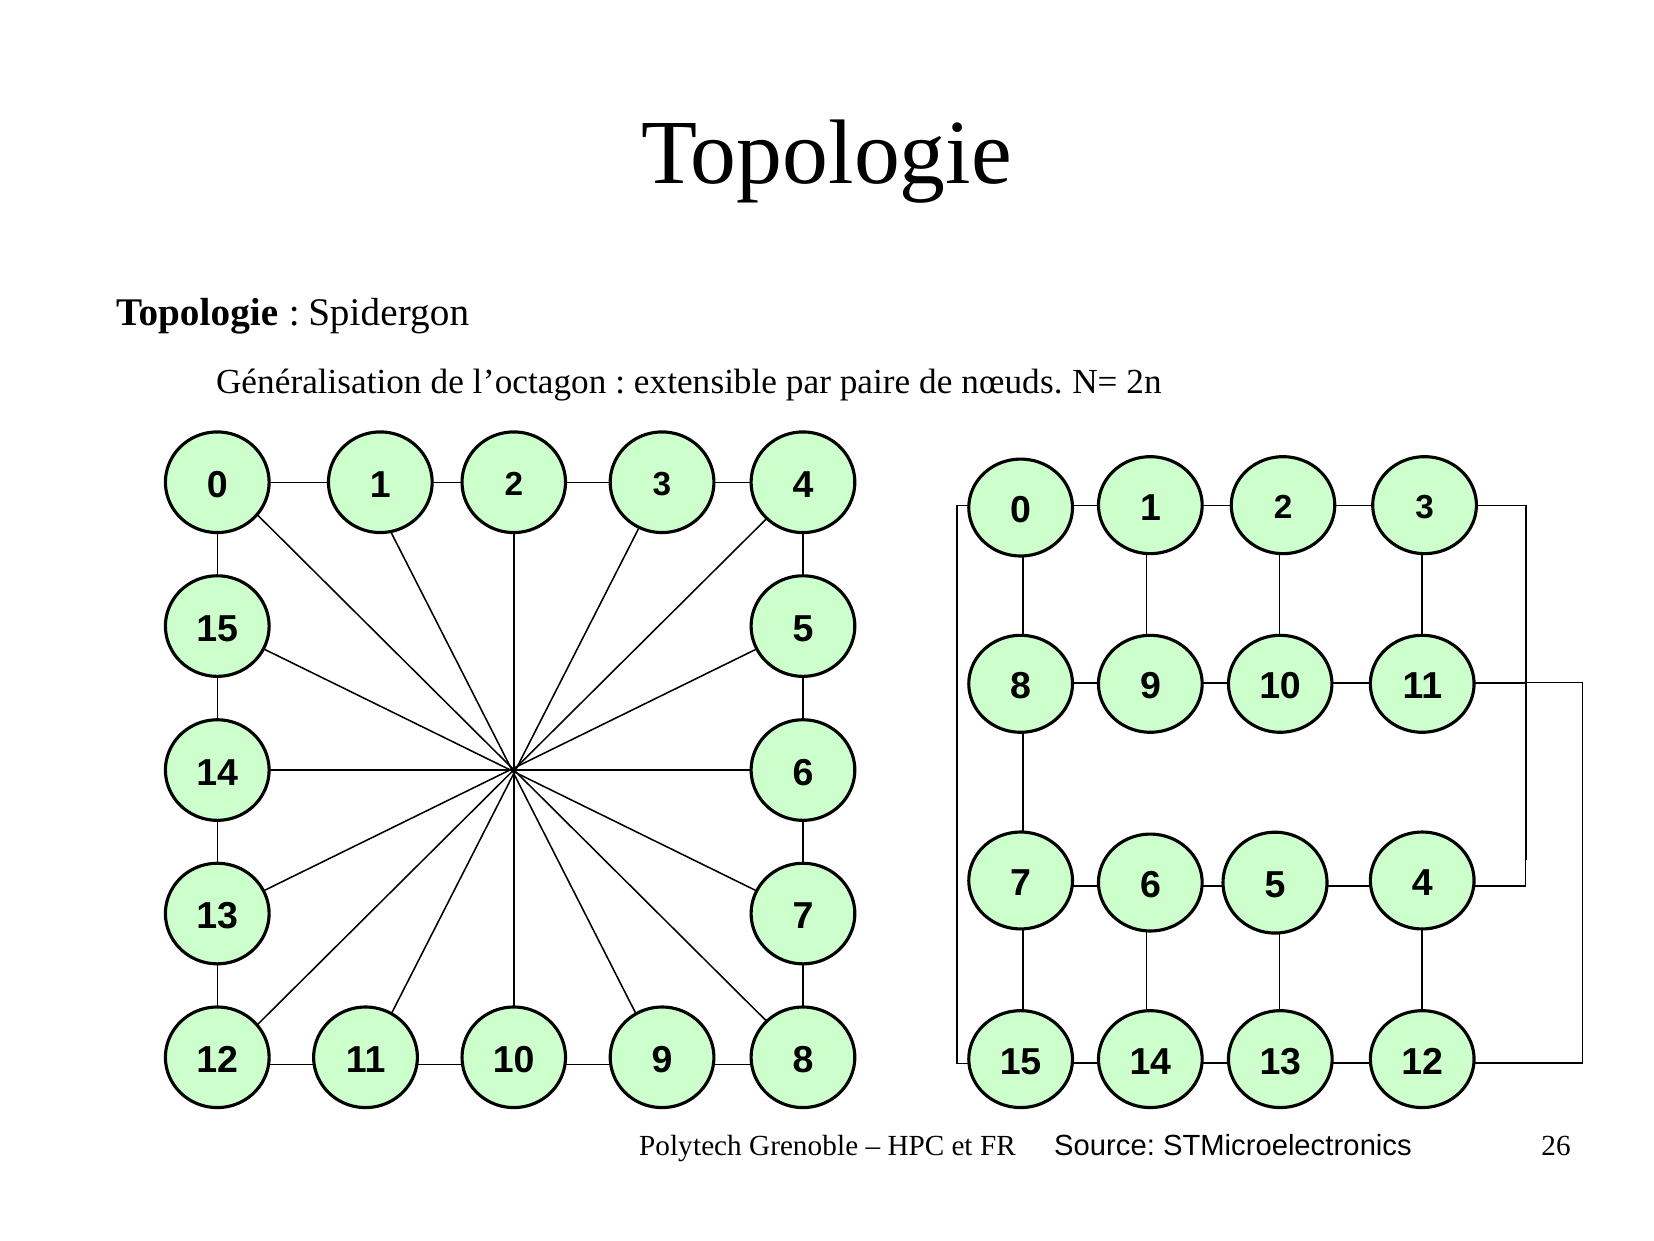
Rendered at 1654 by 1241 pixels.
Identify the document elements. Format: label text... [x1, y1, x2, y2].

text_box 6 [1098, 834, 1203, 932]
text_box 5 [1223, 832, 1328, 934]
text_box 3 [1372, 456, 1477, 554]
text_box 11 [313, 1007, 418, 1108]
text_box 9 [610, 1007, 714, 1108]
text_box 5 [751, 575, 855, 677]
text_box 15 [968, 1010, 1073, 1108]
text_box 7 [751, 863, 855, 964]
text_box [956, 505, 1526, 1064]
text_box 4 [1370, 832, 1475, 929]
text_box 6 [751, 719, 855, 821]
text_box 13 [165, 863, 270, 964]
text_box 8 [968, 635, 1073, 733]
text_box 0 [968, 459, 1073, 557]
text_box 10 [462, 1007, 566, 1108]
text_box 1 [328, 431, 433, 533]
text_box Source: STMicroelectronics [1039, 1118, 1428, 1170]
text_box 12 [1370, 1010, 1475, 1108]
list Topologie : Spidergon Généralisation de l’octagon : extensible par paire de nœuds. N= 2n [82, 290, 1595, 402]
text_box 2 [1231, 456, 1335, 554]
text_box 15 [165, 575, 270, 677]
text_box 2 [462, 431, 566, 533]
text_box 8 [751, 1007, 855, 1108]
text_box 14 [165, 719, 270, 821]
title Topologie [82, 49, 1571, 257]
text_box 4 [751, 431, 855, 533]
text_box 7 [968, 832, 1073, 929]
text_box 10 [1228, 635, 1332, 733]
text_box 13 [1228, 1010, 1333, 1108]
text_box 0 [165, 431, 270, 533]
text_box 11 [1370, 635, 1475, 733]
text_box 14 [1098, 1010, 1203, 1108]
text_box 9 [1098, 635, 1203, 733]
text_box 3 [610, 431, 714, 533]
text_box 12 [165, 1007, 270, 1108]
text_box 1 [1098, 456, 1203, 554]
